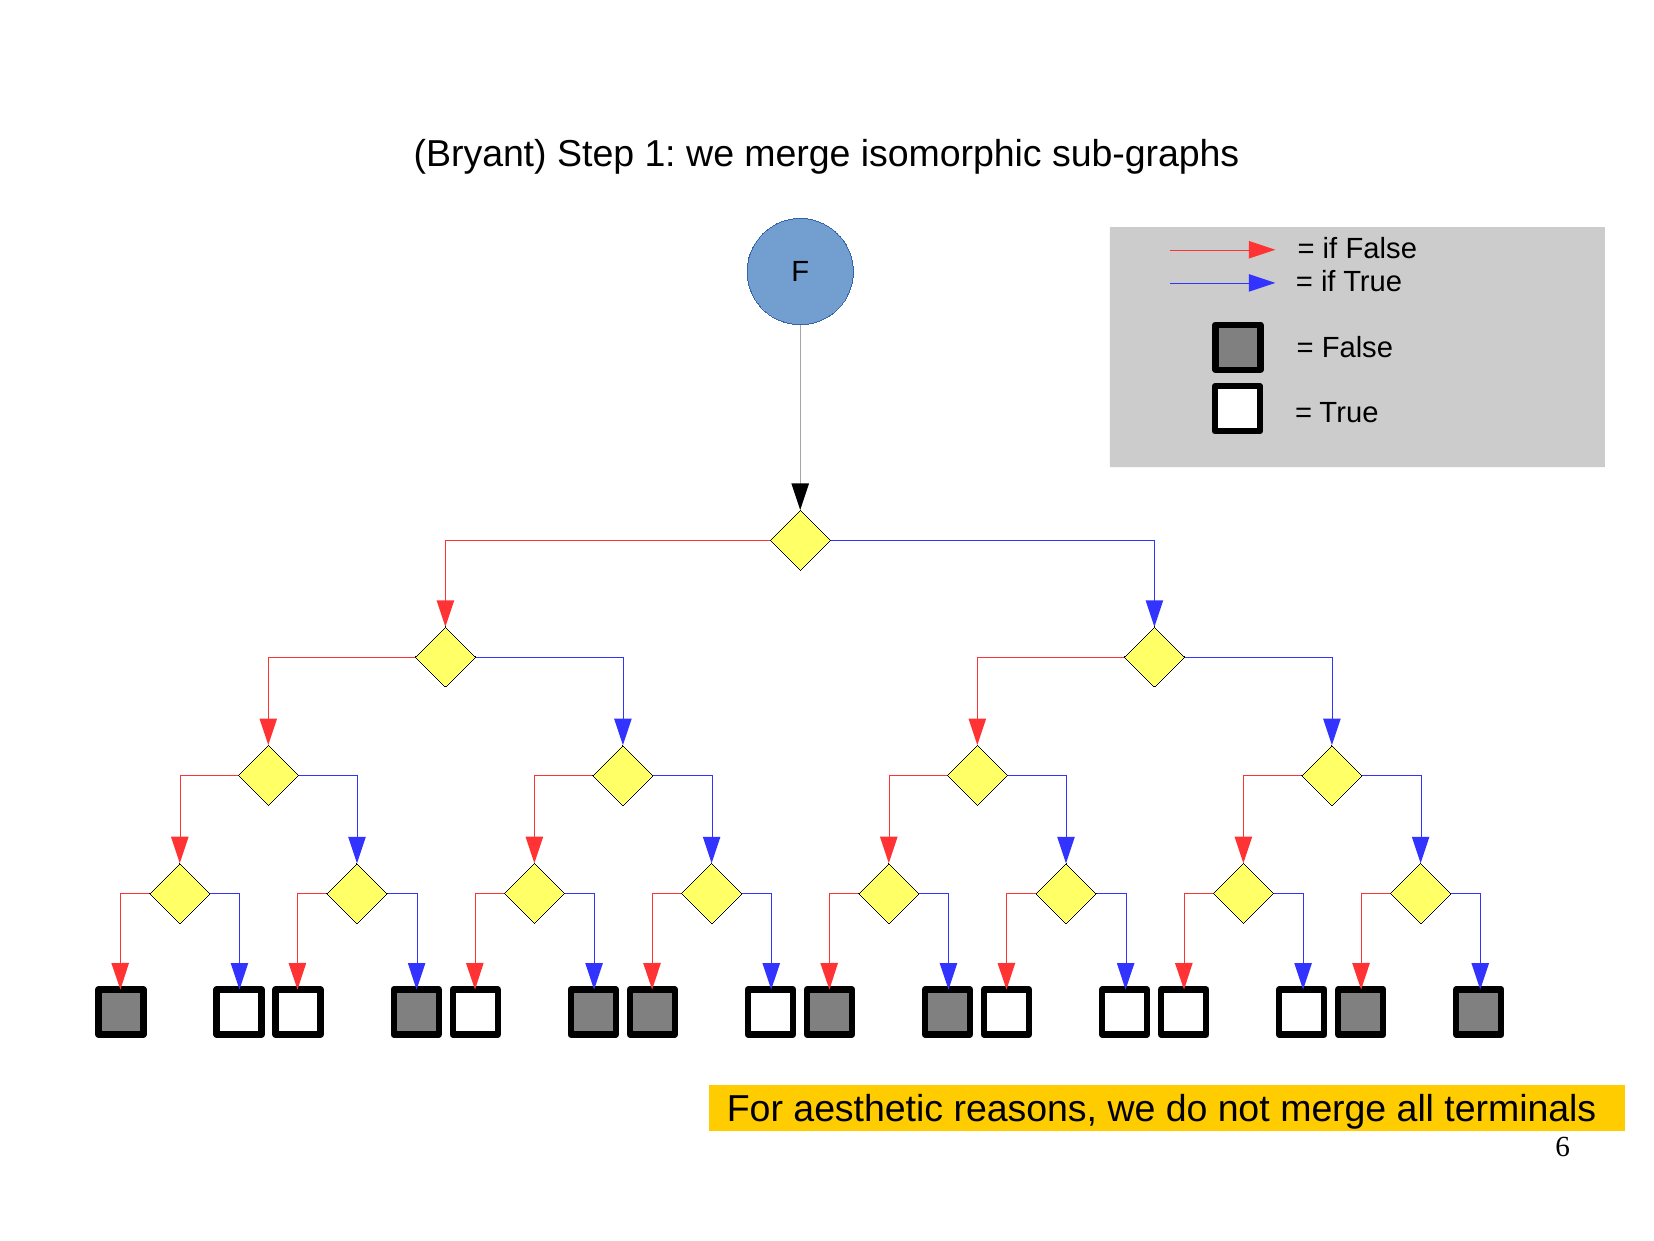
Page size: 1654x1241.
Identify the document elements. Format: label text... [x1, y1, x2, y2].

text_box [747, 989, 793, 1035]
text_box [1161, 989, 1207, 1035]
text_box [326, 863, 388, 924]
text_box [1102, 989, 1148, 1035]
text_box [149, 863, 210, 924]
text_box [1124, 626, 1185, 687]
text_box [275, 989, 321, 1035]
text_box [629, 989, 675, 1035]
text_box [238, 745, 299, 806]
text_box [452, 989, 498, 1035]
text_box [1456, 989, 1502, 1035]
text_box [925, 989, 971, 1035]
text_box [592, 745, 653, 806]
text_box [1338, 989, 1384, 1035]
text_box [1036, 863, 1097, 924]
text_box [681, 863, 742, 924]
text_box [216, 989, 262, 1035]
title (Bryant) Step 1: we merge isomorphic sub-graphs [82, 49, 1571, 257]
text_box [504, 863, 565, 924]
text_box [1215, 324, 1261, 370]
text_box [1213, 863, 1274, 924]
text_box [770, 510, 831, 571]
text_box F [747, 218, 854, 325]
text_box [570, 989, 616, 1035]
text_box = if False = if True = False = True [1109, 227, 1605, 468]
text_box [393, 989, 439, 1035]
text_box [1301, 745, 1362, 806]
text_box [1215, 386, 1261, 432]
text_box [415, 626, 476, 687]
text_box [984, 989, 1030, 1035]
text_box [947, 745, 1008, 806]
text_box For aesthetic reasons, we do not merge all terminals [709, 1085, 1625, 1131]
text_box [98, 989, 144, 1035]
text_box [1279, 989, 1325, 1035]
text_box [1390, 863, 1451, 924]
text_box [806, 989, 852, 1035]
text_box [858, 863, 919, 924]
